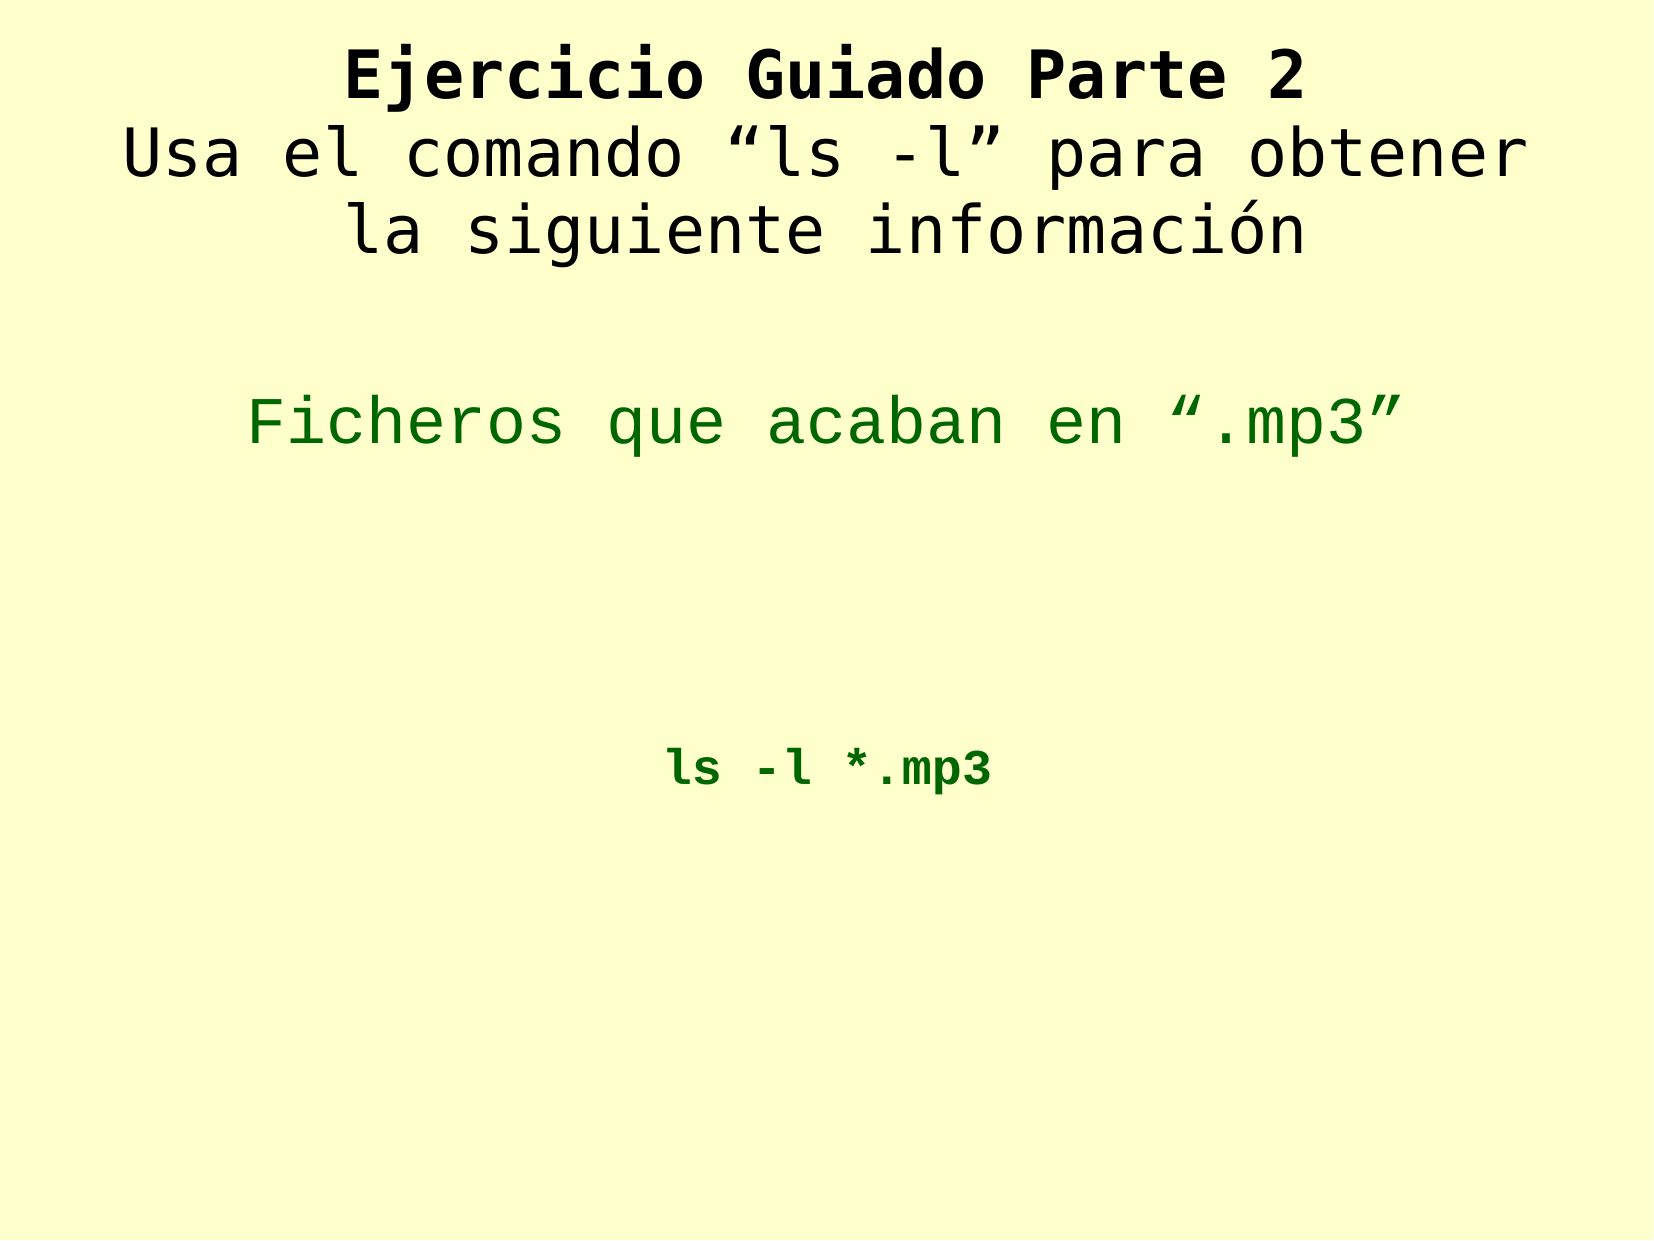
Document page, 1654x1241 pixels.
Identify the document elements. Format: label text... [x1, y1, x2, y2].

title Ejercicio Guiado Parte 2 Usa el comando “ls -l” para obtener la siguiente información [82, 36, 1571, 270]
text_box ls -l *.mp3 [0, 735, 1654, 857]
text_box Ficheros que acaban en “.mp3” [0, 381, 1654, 502]
